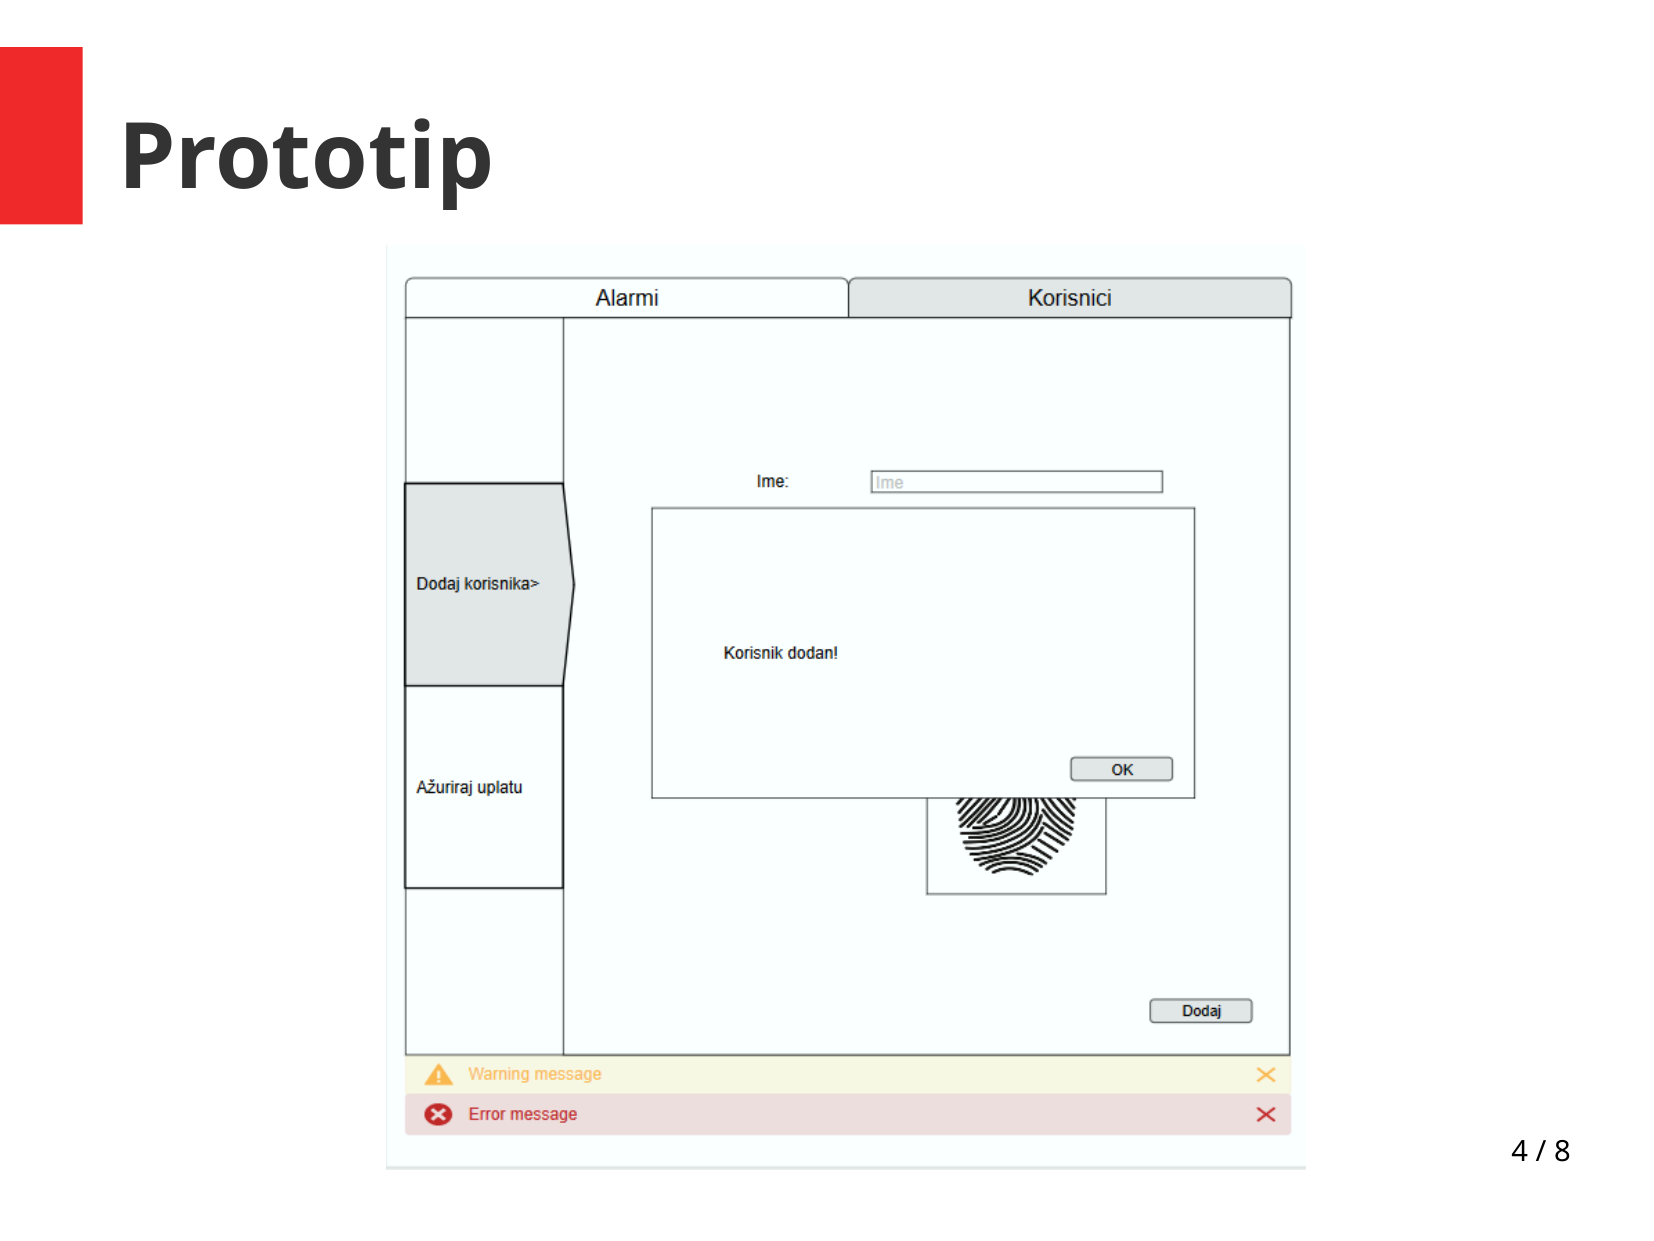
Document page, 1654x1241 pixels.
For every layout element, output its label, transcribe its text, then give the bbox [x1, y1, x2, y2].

title Prototip [118, 49, 1571, 257]
picture [386, 245, 1306, 1171]
